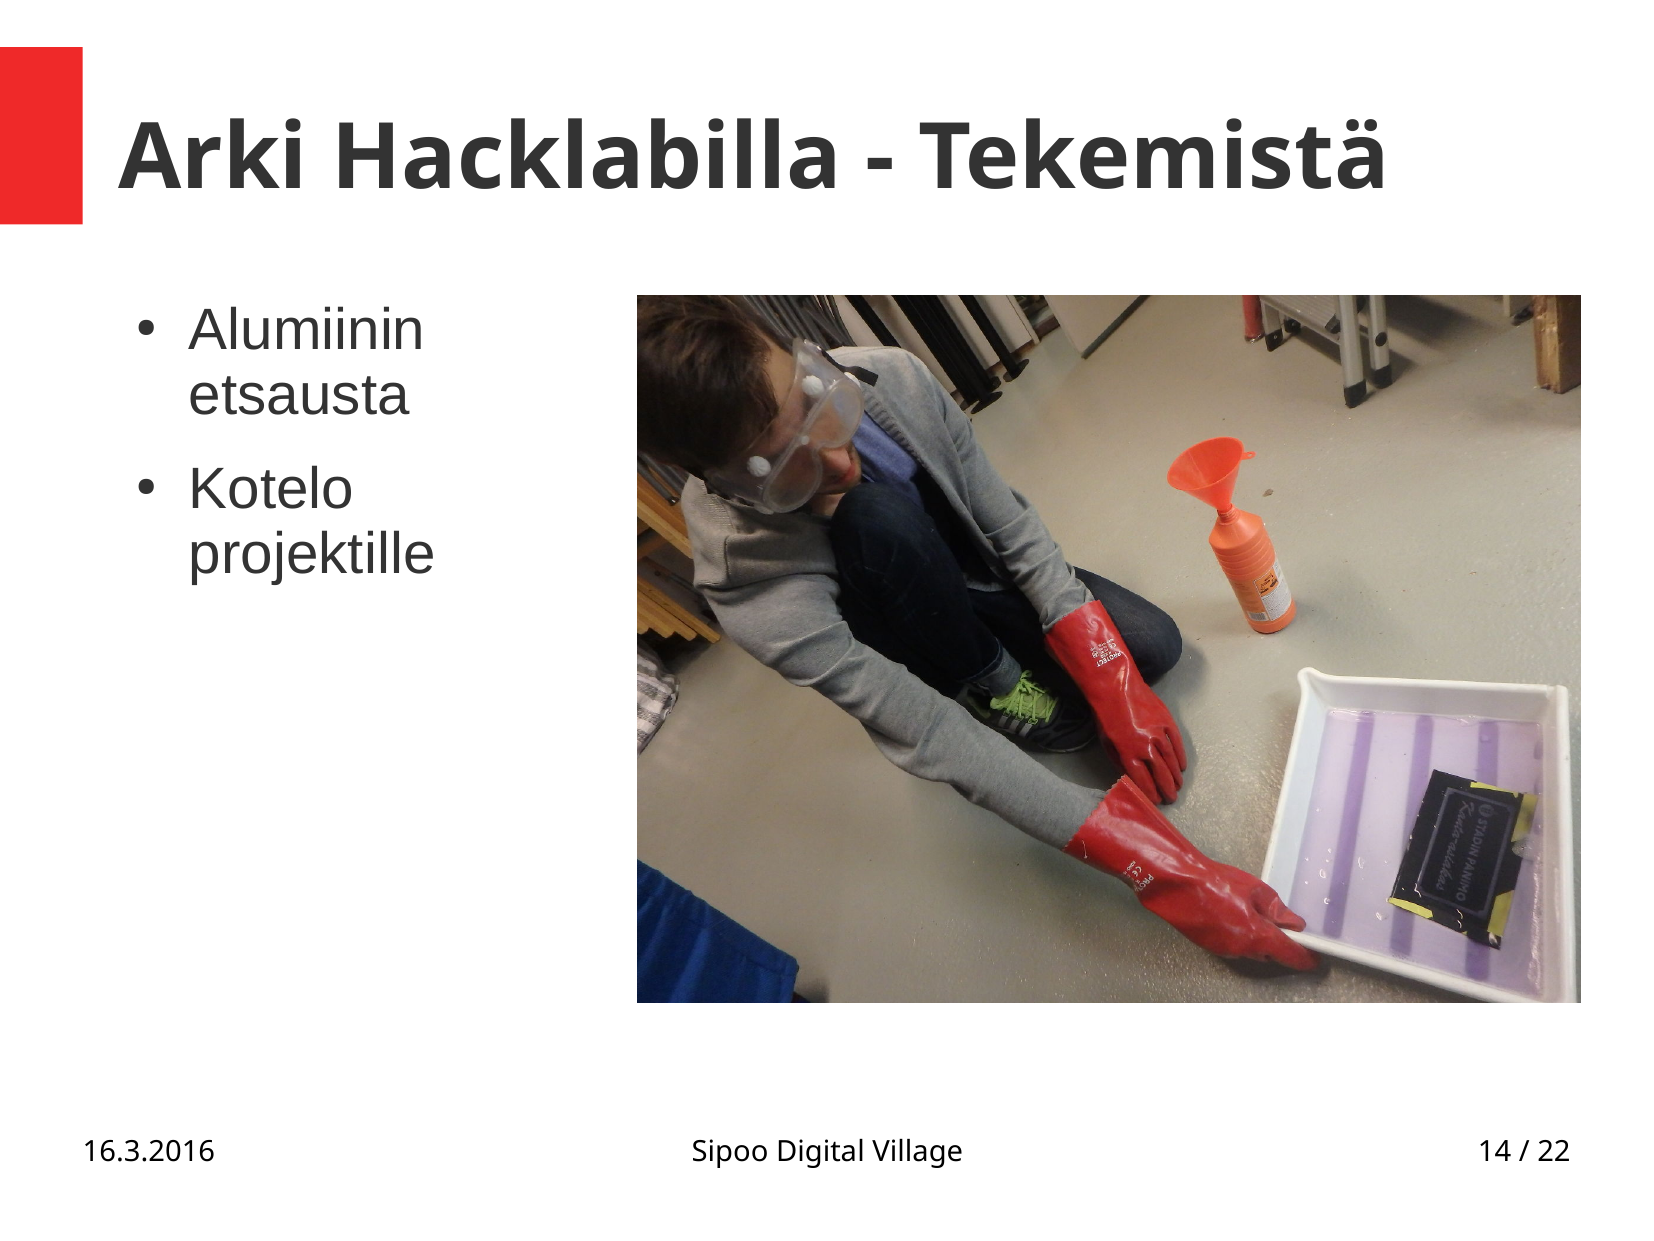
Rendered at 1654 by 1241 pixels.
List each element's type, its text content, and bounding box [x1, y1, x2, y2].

title Arki Hacklabilla - Tekemistä [118, 49, 1571, 257]
list Alumiinin etsausta Kotelo projektille [118, 296, 615, 1016]
picture [637, 295, 1581, 1003]
